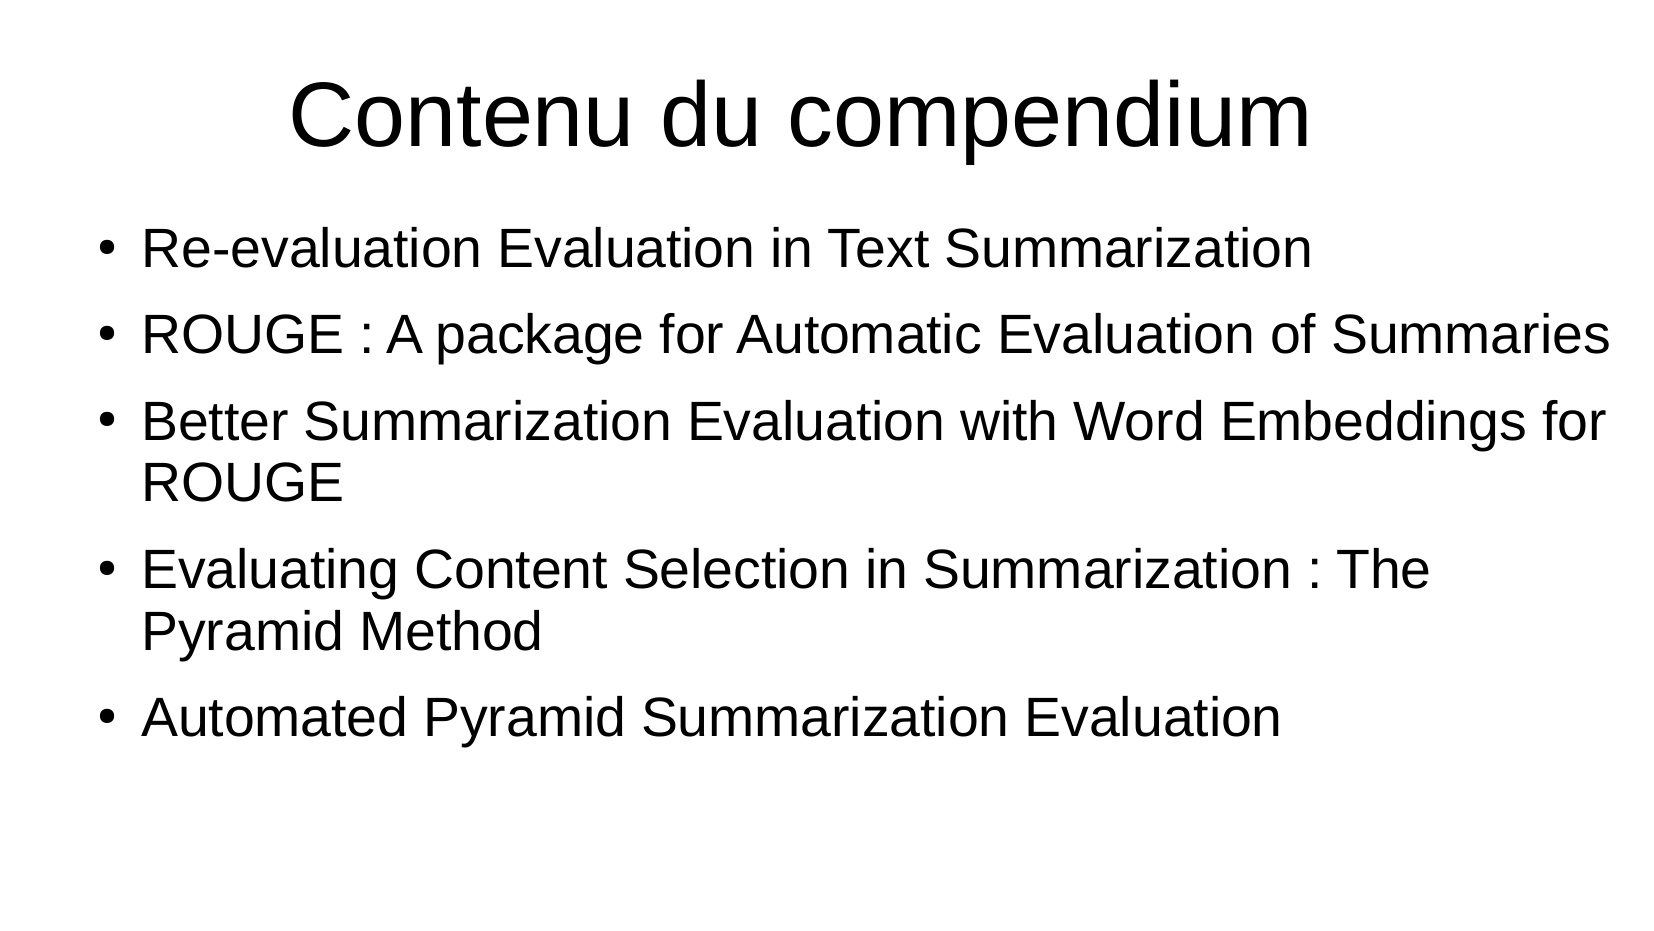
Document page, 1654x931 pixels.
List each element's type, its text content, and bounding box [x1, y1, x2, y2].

title Contenu du compendium [82, 37, 1571, 193]
list Re-evaluation Evaluation in Text Summarization ROUGE : A package for Automatic Evaluation of Summaries Better Summarization Evaluation with Word Embeddings for ROUGE Evaluating Content Selection in Summarization : The Pyramid Method Automated Pyramid Summarization Evaluation [82, 217, 1625, 758]
